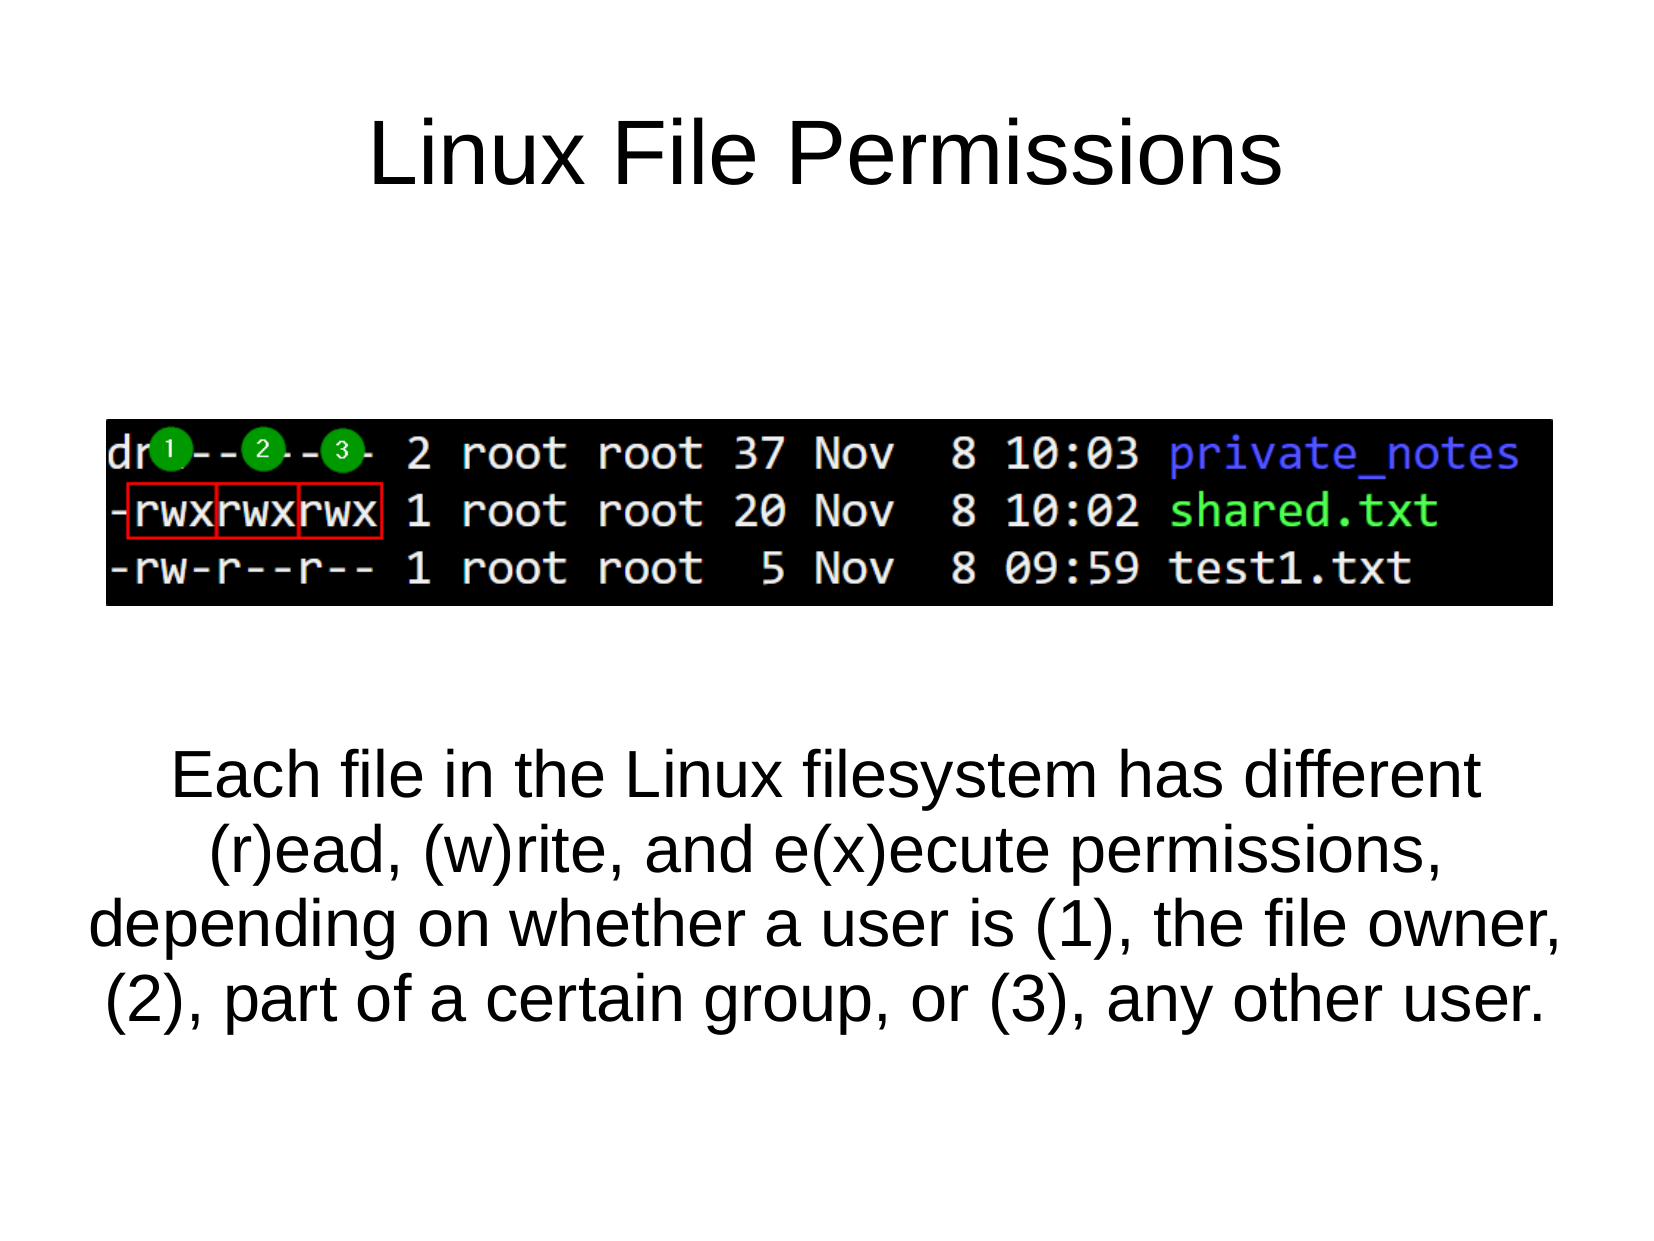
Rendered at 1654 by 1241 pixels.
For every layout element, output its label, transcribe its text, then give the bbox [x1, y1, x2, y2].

title Linux File Permissions [82, 49, 1571, 257]
subtitle Each file in the Linux filesystem has different (r)ead, (w)rite, and e(x)ecute permissions, depending on whether a user is (1), the file owner, (2), part of a certain group, or (3), any other user. [82, 288, 1571, 1111]
picture [106, 419, 1553, 606]
